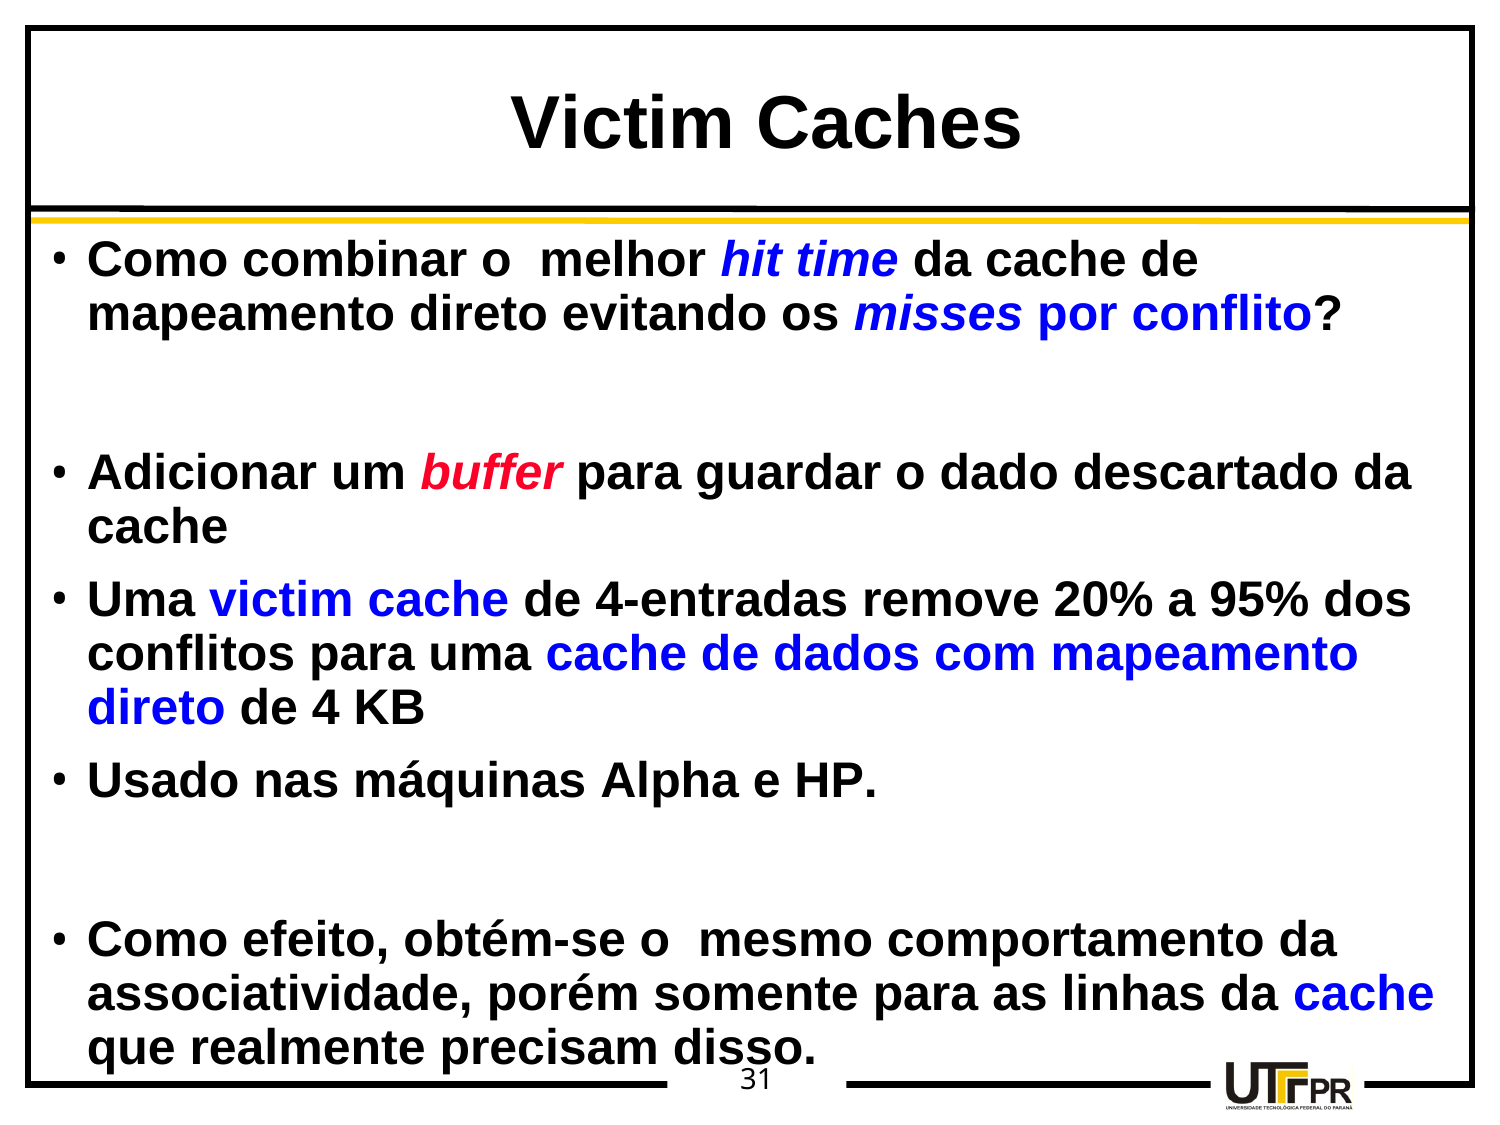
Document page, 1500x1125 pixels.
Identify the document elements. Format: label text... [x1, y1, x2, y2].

picture [1225, 1089, 1353, 1110]
title Victim Caches [29, 38, 1477, 207]
list Como combinar o melhor hit time da cache de mapeamento direto evitando os misses por conflito? Adicionar um buffer para guardar o dado descartado da cache Uma victim cache de 4-entradas remove 20% a 95% dos conflitos para uma cache de dados com mapeamento direto de 4 KB Usado nas máquinas Alpha e HP. Como efeito, obtém-se o mesmo comportamento da associatividade, porém somente para as linhas da cache que realmente precisam disso. [35, 225, 1477, 1089]
